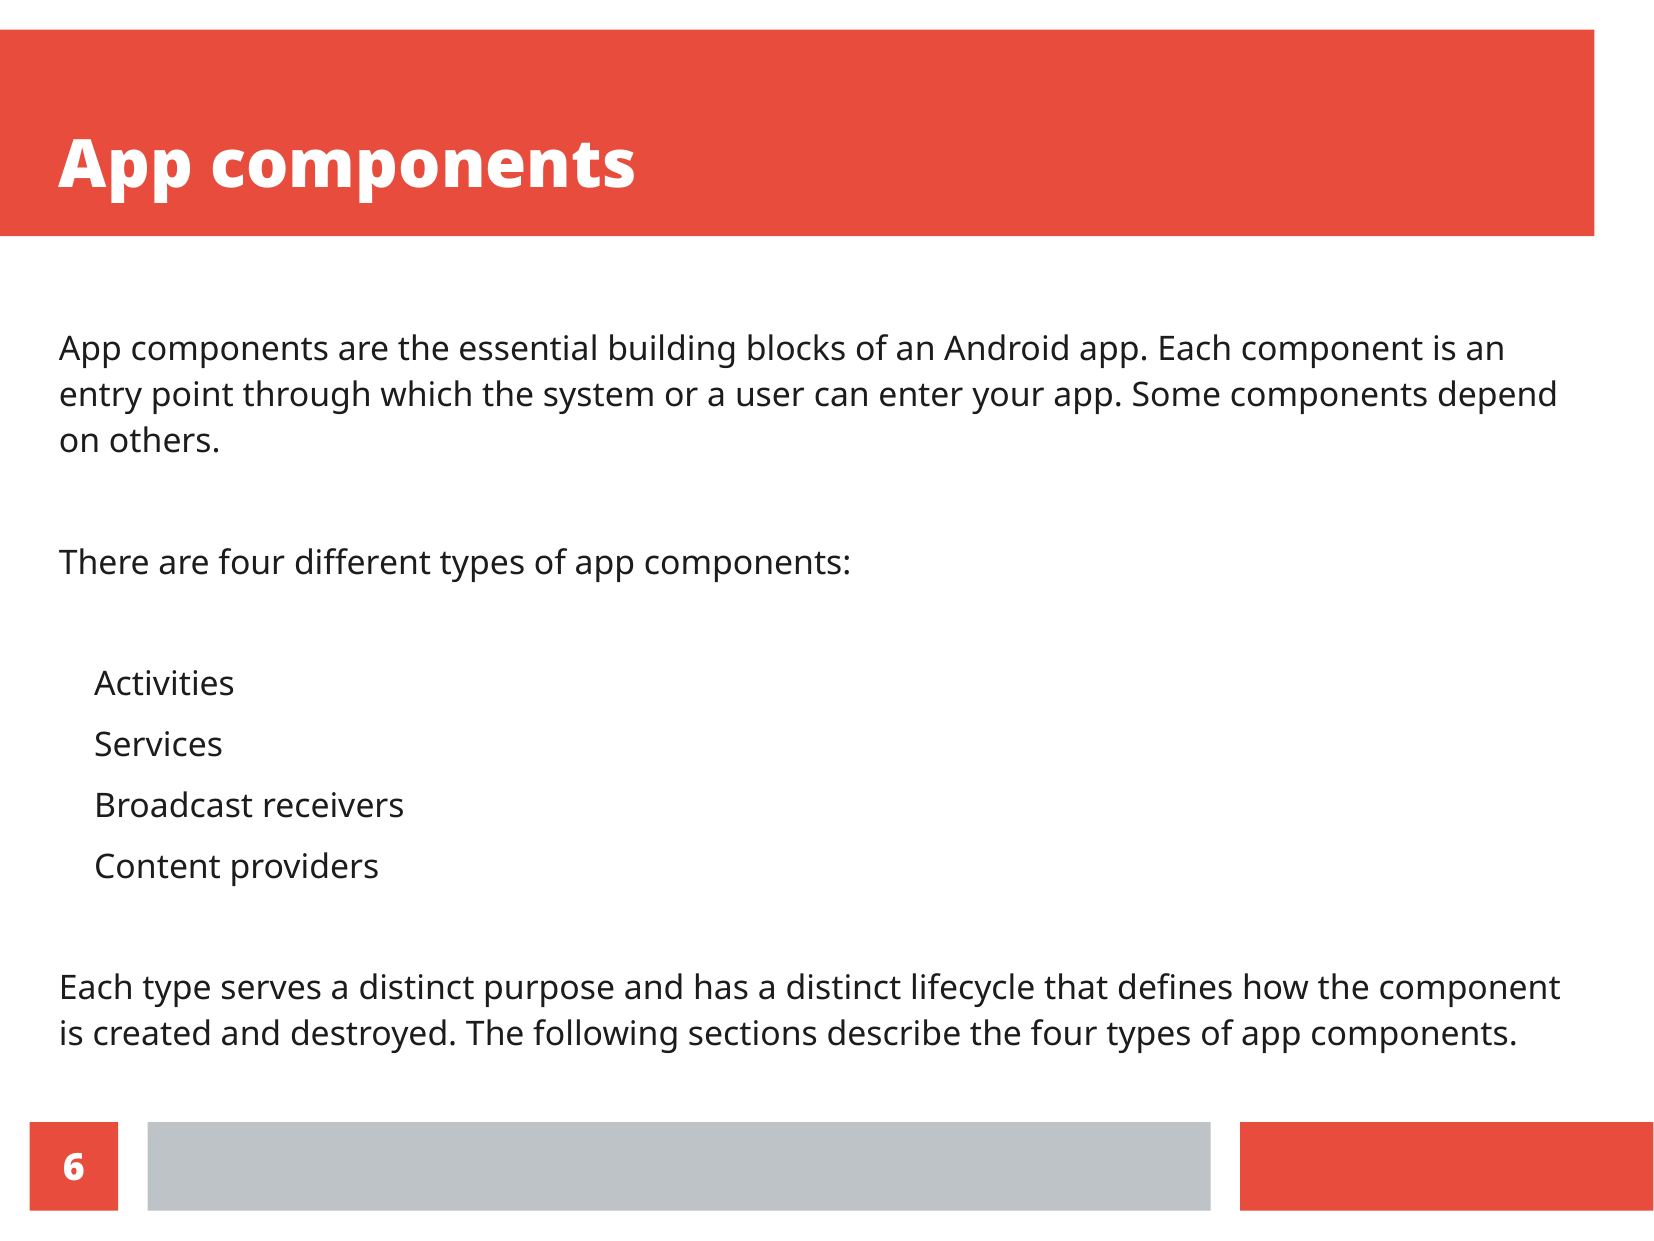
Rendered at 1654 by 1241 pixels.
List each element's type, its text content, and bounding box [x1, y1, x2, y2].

title App components [59, 59, 1595, 207]
list App components are the essential building blocks of an Android app. Each component is an entry point through which the system or a user can enter your app. Some components depend on others. There are four different types of app components: Activities Services Broadcast receivers Content providers Each type serves a distinct purpose and has a distinct lifecycle that defines how the component is created and destroyed. The following sections describe the four types of app components. [59, 324, 1565, 1093]
